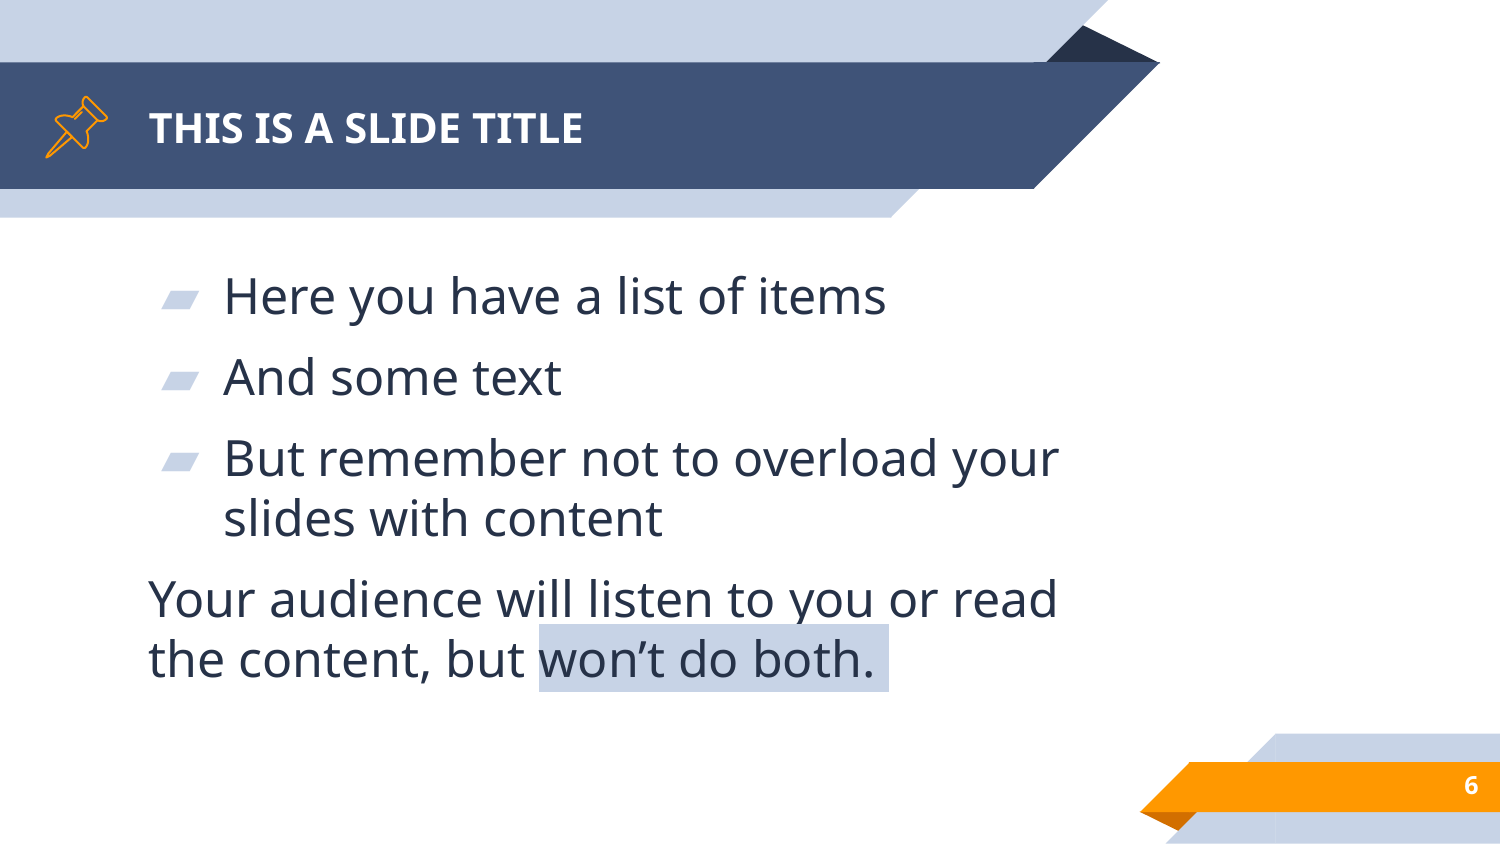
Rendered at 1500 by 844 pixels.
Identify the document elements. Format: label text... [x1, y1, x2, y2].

title THIS IS A SLIDE TITLE [133, 64, 1035, 190]
list Here you have a list of items And some text But remember not to overload your slides with content Your audience will listen to you or read the content, but won’t do both. [133, 217, 1140, 734]
slide_number <número> [1249, 760, 1494, 813]
